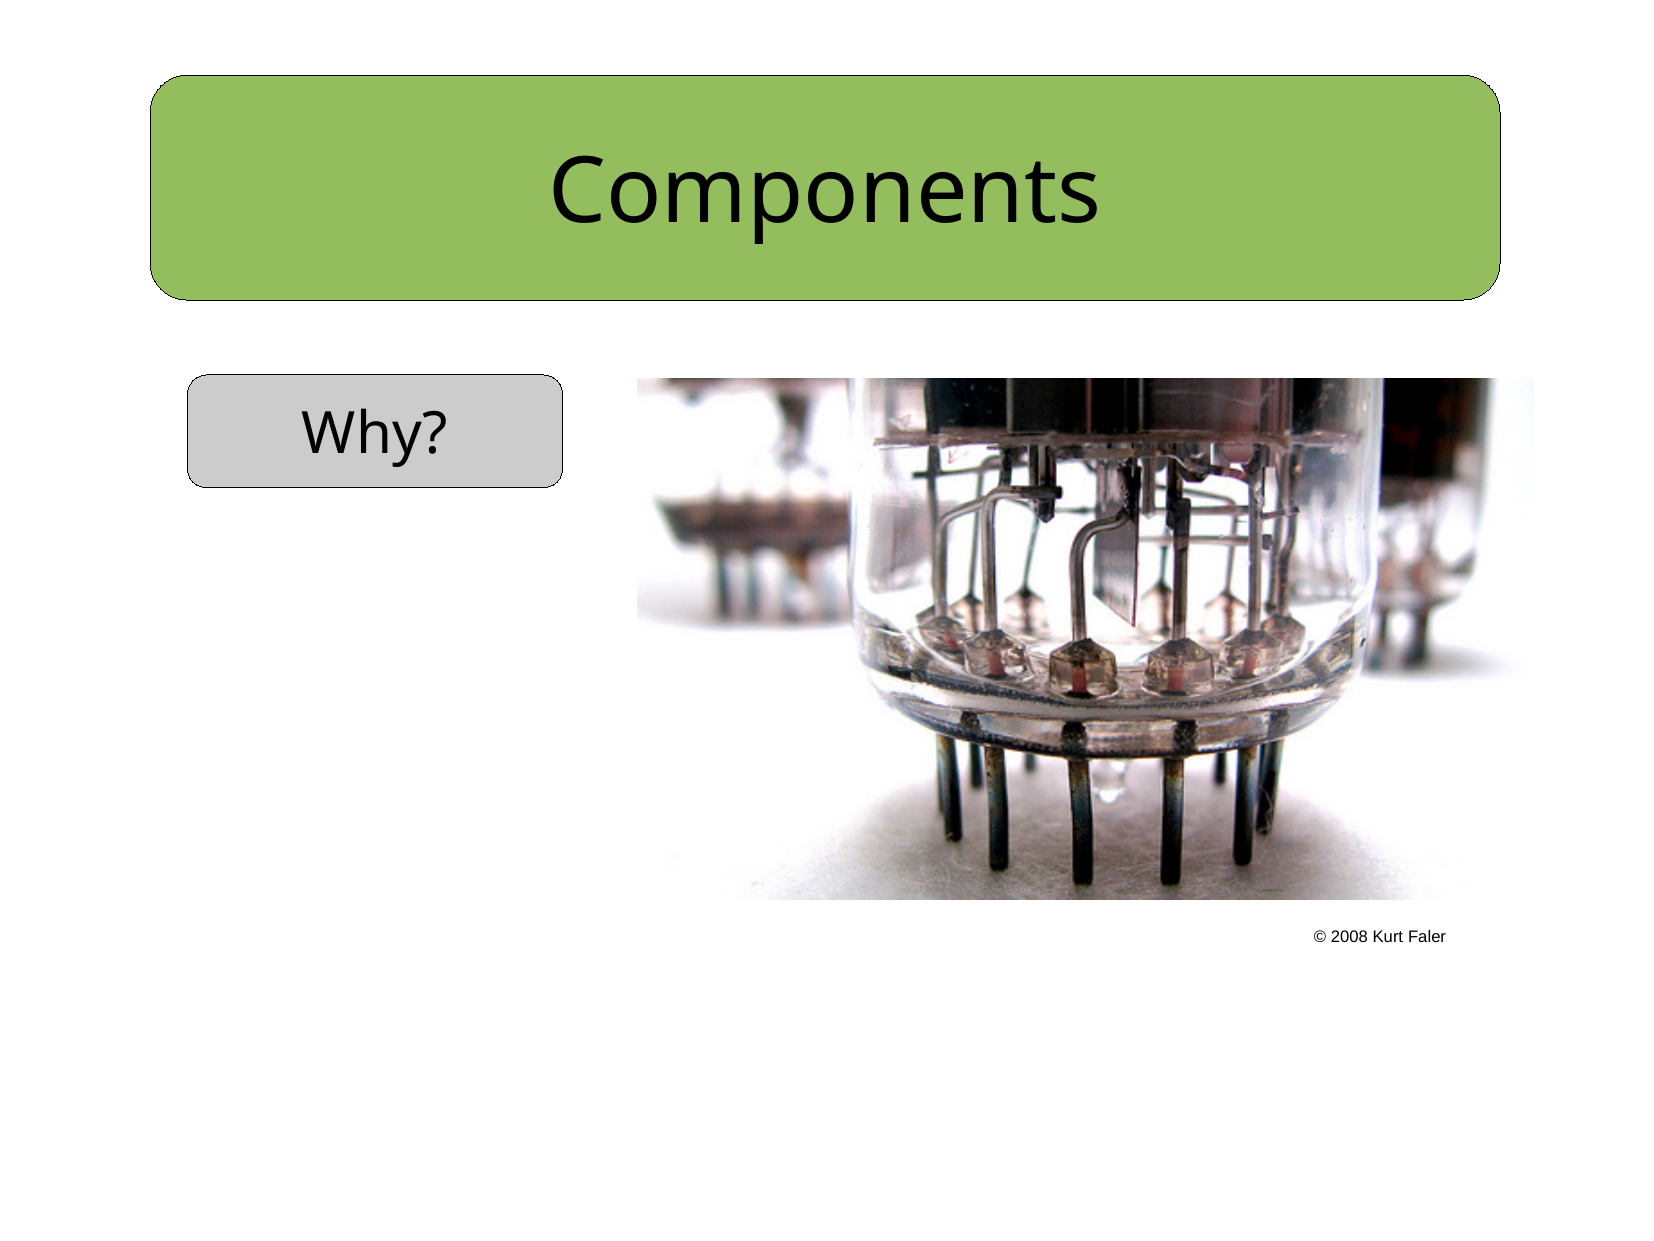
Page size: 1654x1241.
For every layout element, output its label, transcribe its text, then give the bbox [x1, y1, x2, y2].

text_box Components [150, 75, 1501, 301]
picture [637, 378, 1534, 901]
text_box © 2008 Kurt Faler [1299, 919, 1462, 962]
text_box Why? [187, 374, 563, 488]
